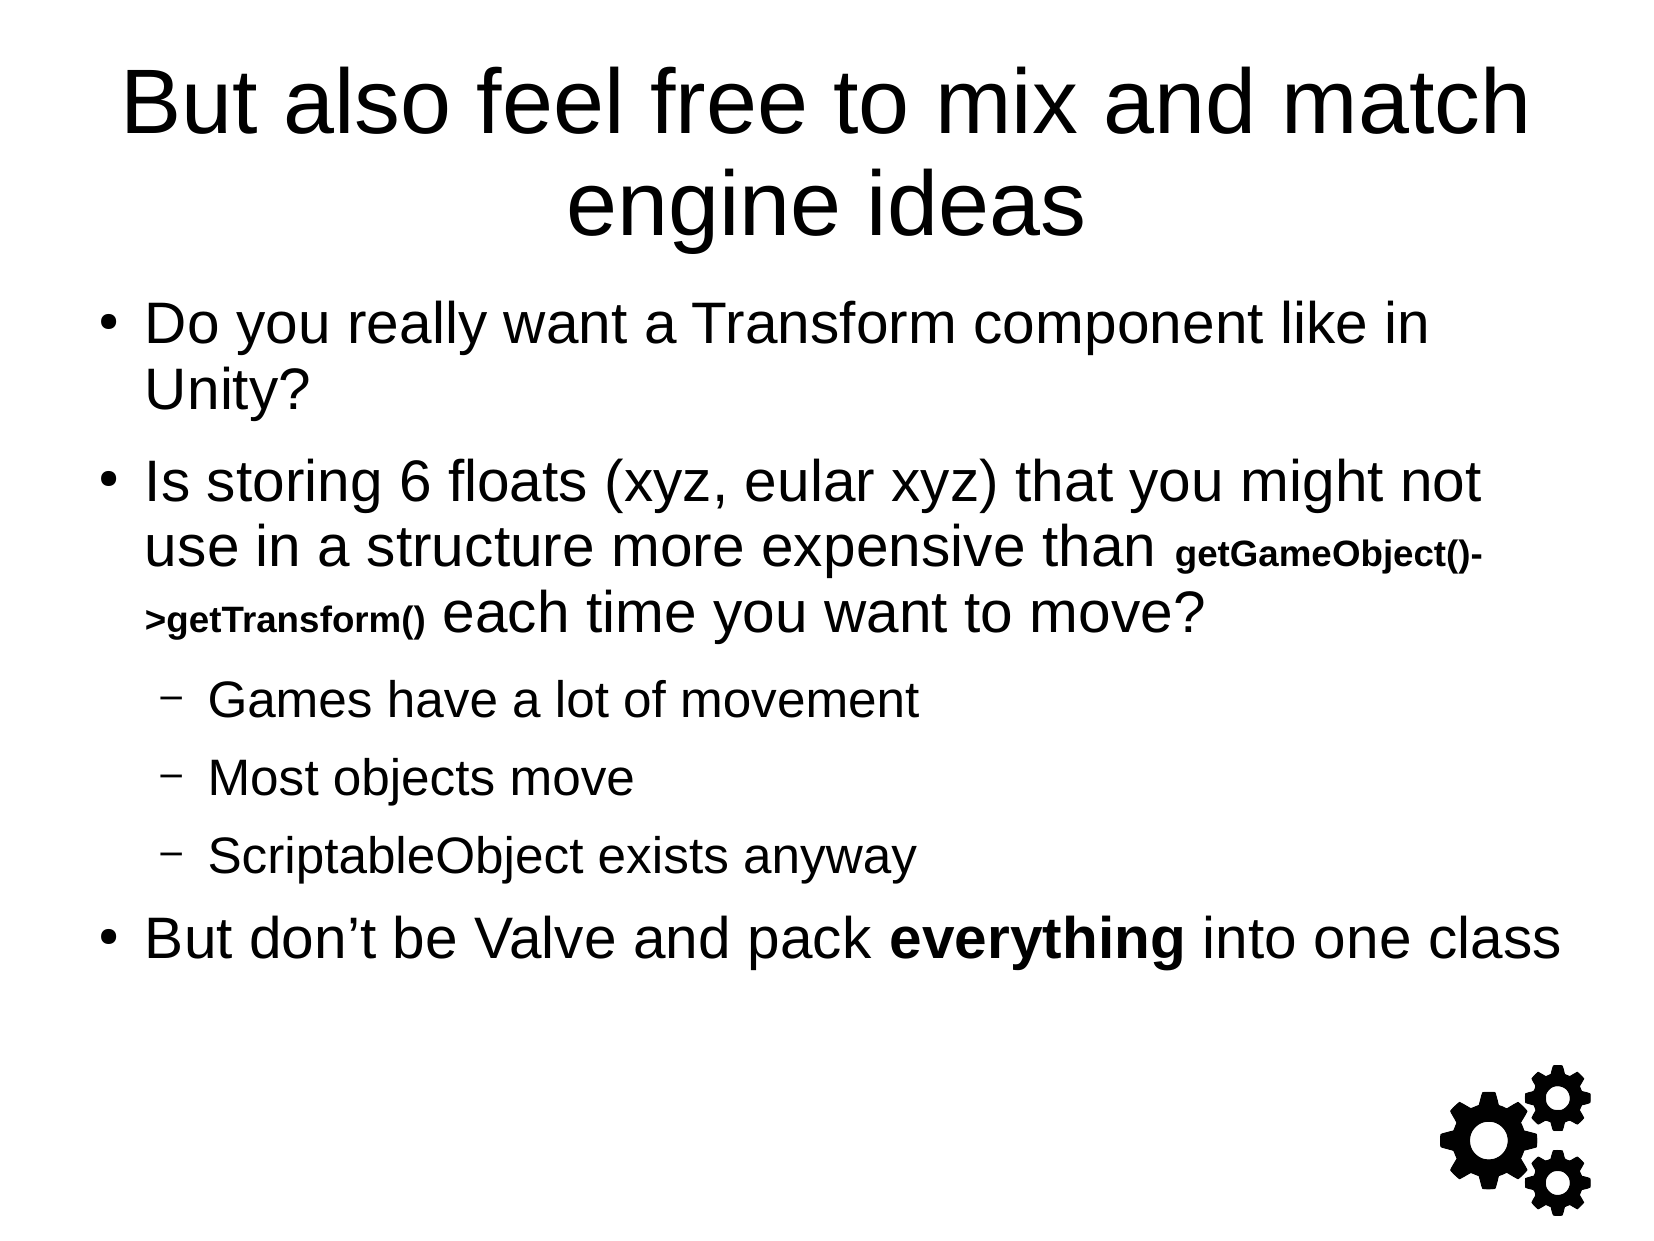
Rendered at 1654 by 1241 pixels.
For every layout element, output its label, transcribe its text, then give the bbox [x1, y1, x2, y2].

list Do you really want a Transform component like in Unity? Is storing 6 floats (xyz, eular xyz) that you might not use in a structure more expensive than getGameObject()->getTransform() each time you want to move? Games have a lot of movement Most objects move ScriptableObject exists anyway But don’t be Valve and pack everything into one class [82, 290, 1571, 1010]
title But also feel free to mix and match engine ideas [82, 49, 1571, 257]
picture [1440, 1065, 1591, 1216]
